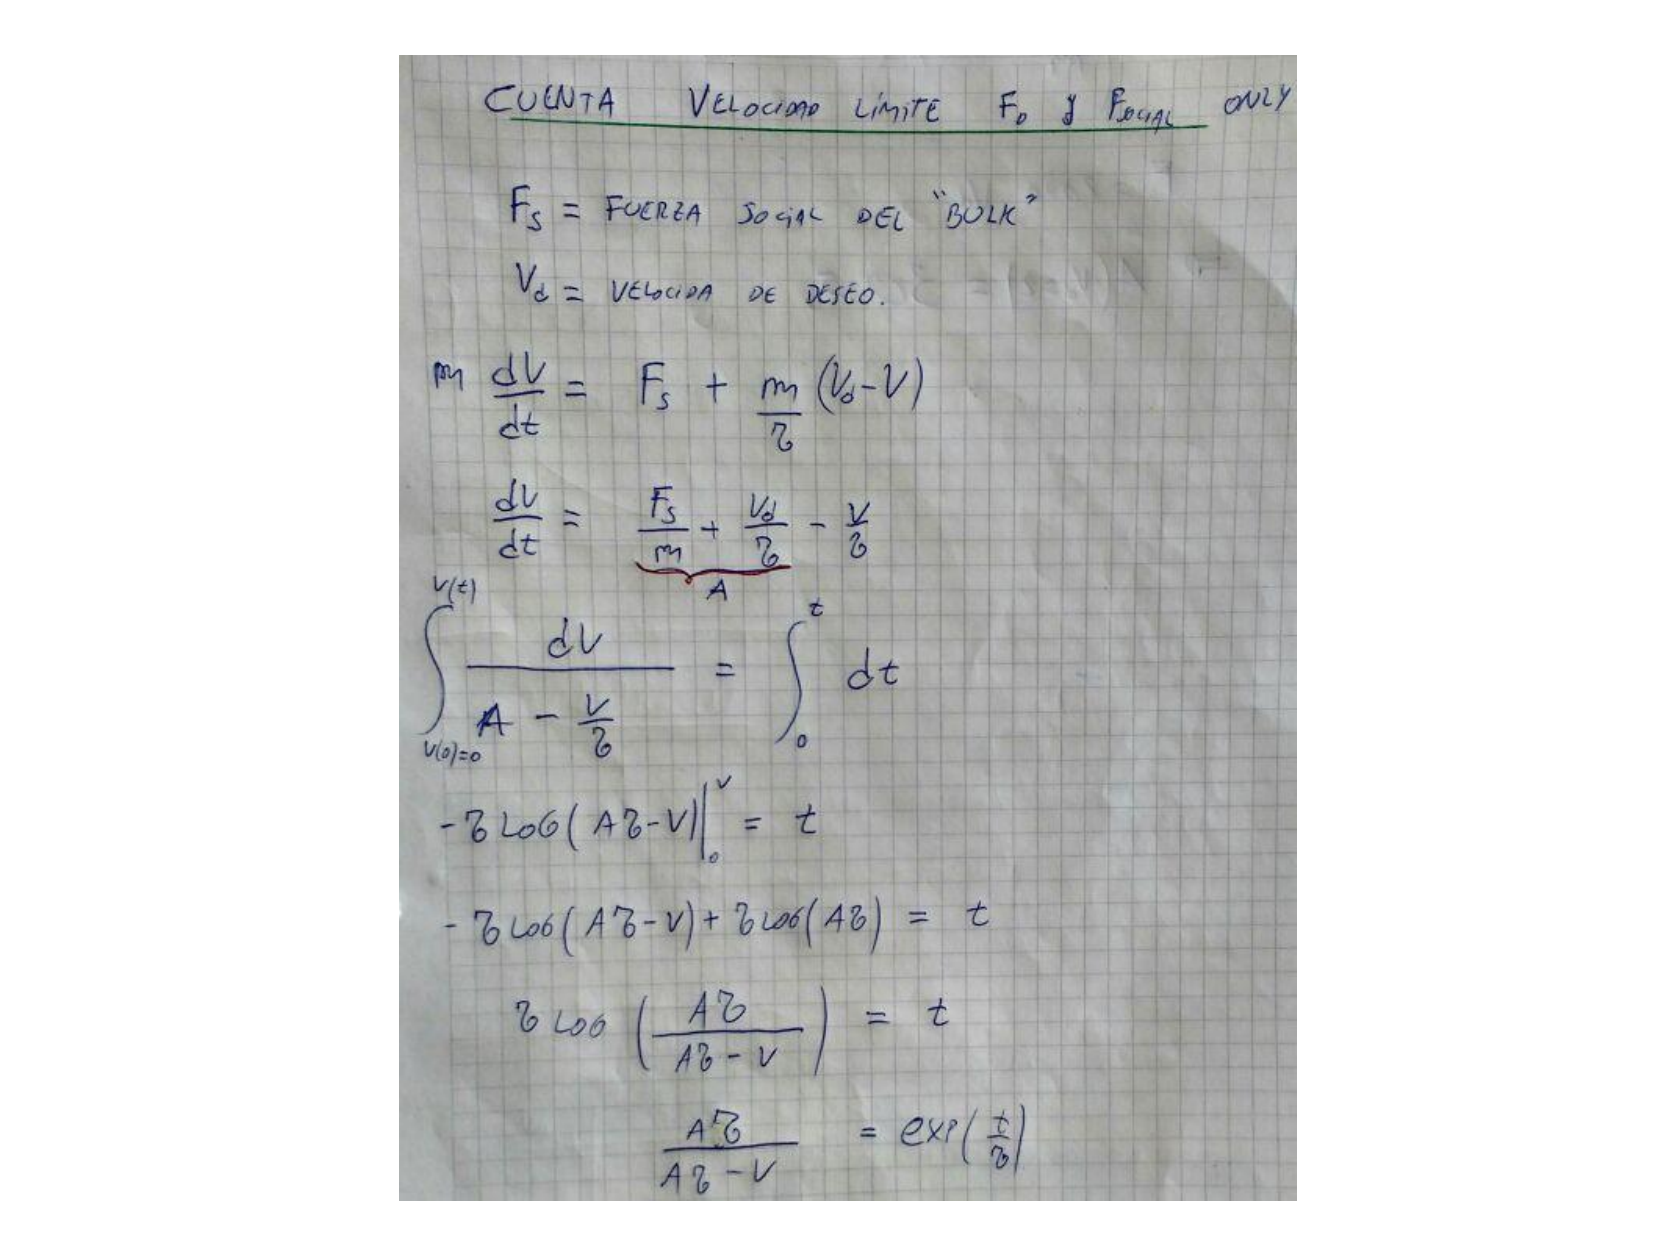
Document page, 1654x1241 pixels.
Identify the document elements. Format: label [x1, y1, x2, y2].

picture [399, 55, 1297, 1201]
